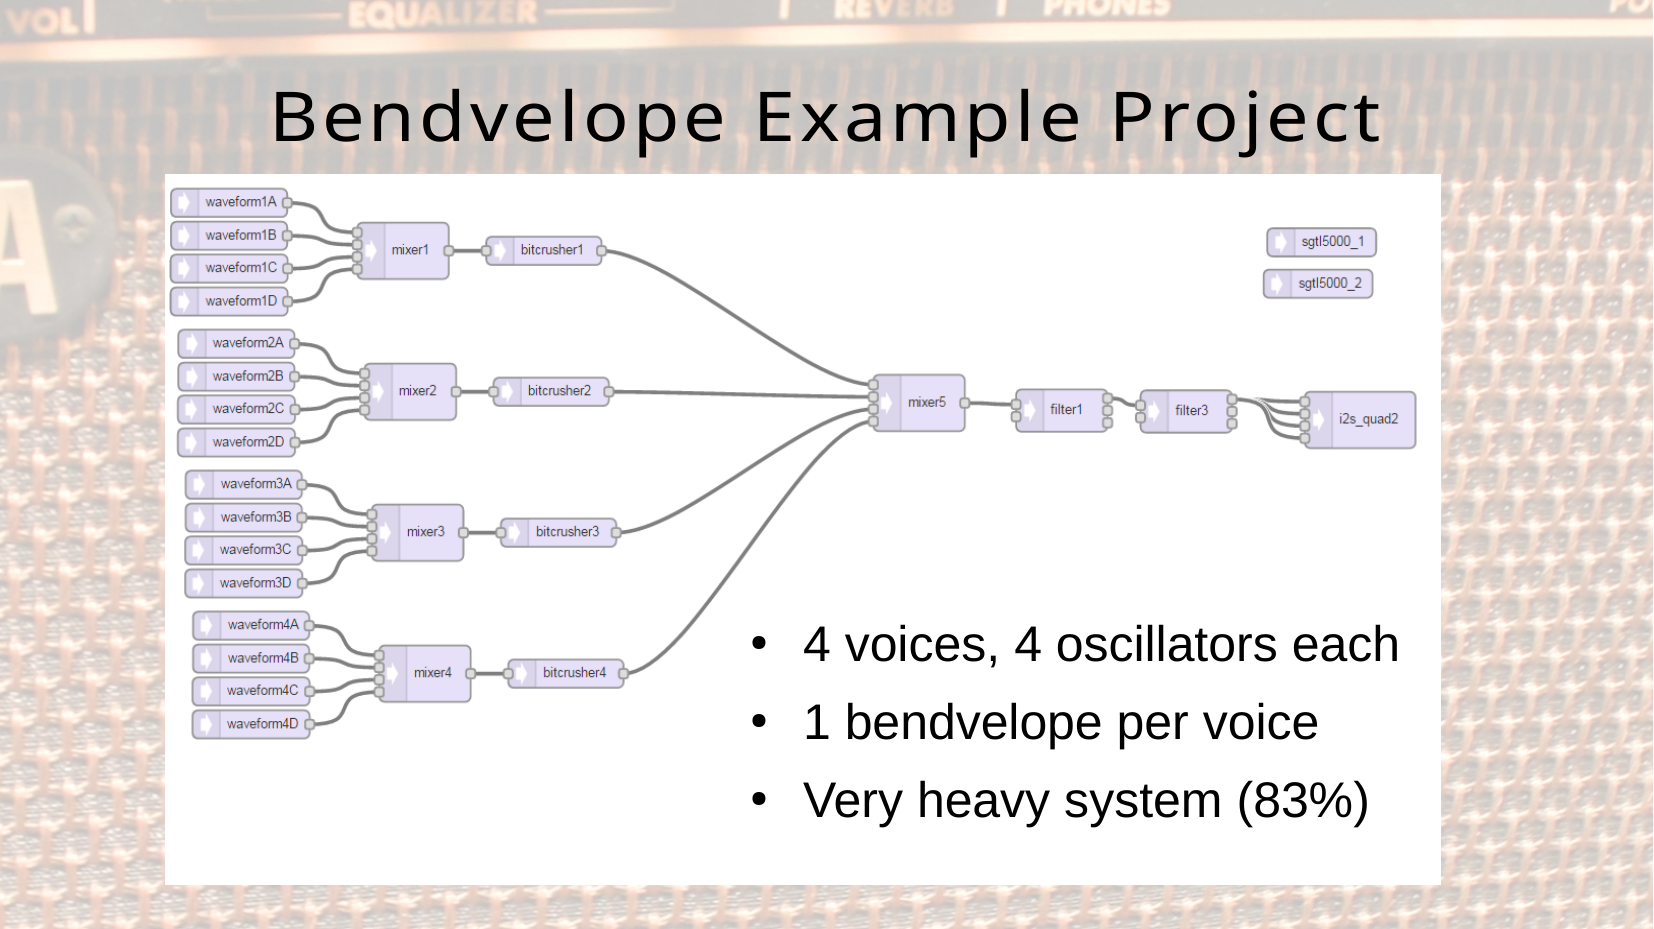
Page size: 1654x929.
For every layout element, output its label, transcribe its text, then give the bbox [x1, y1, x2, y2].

list 4 voices, 4 oscillators each 1 bendvelope per voice Very heavy system (83%) [732, 616, 1471, 871]
title Bendvelope Example Project [82, 36, 1571, 192]
picture [0, 0, 1654, 929]
